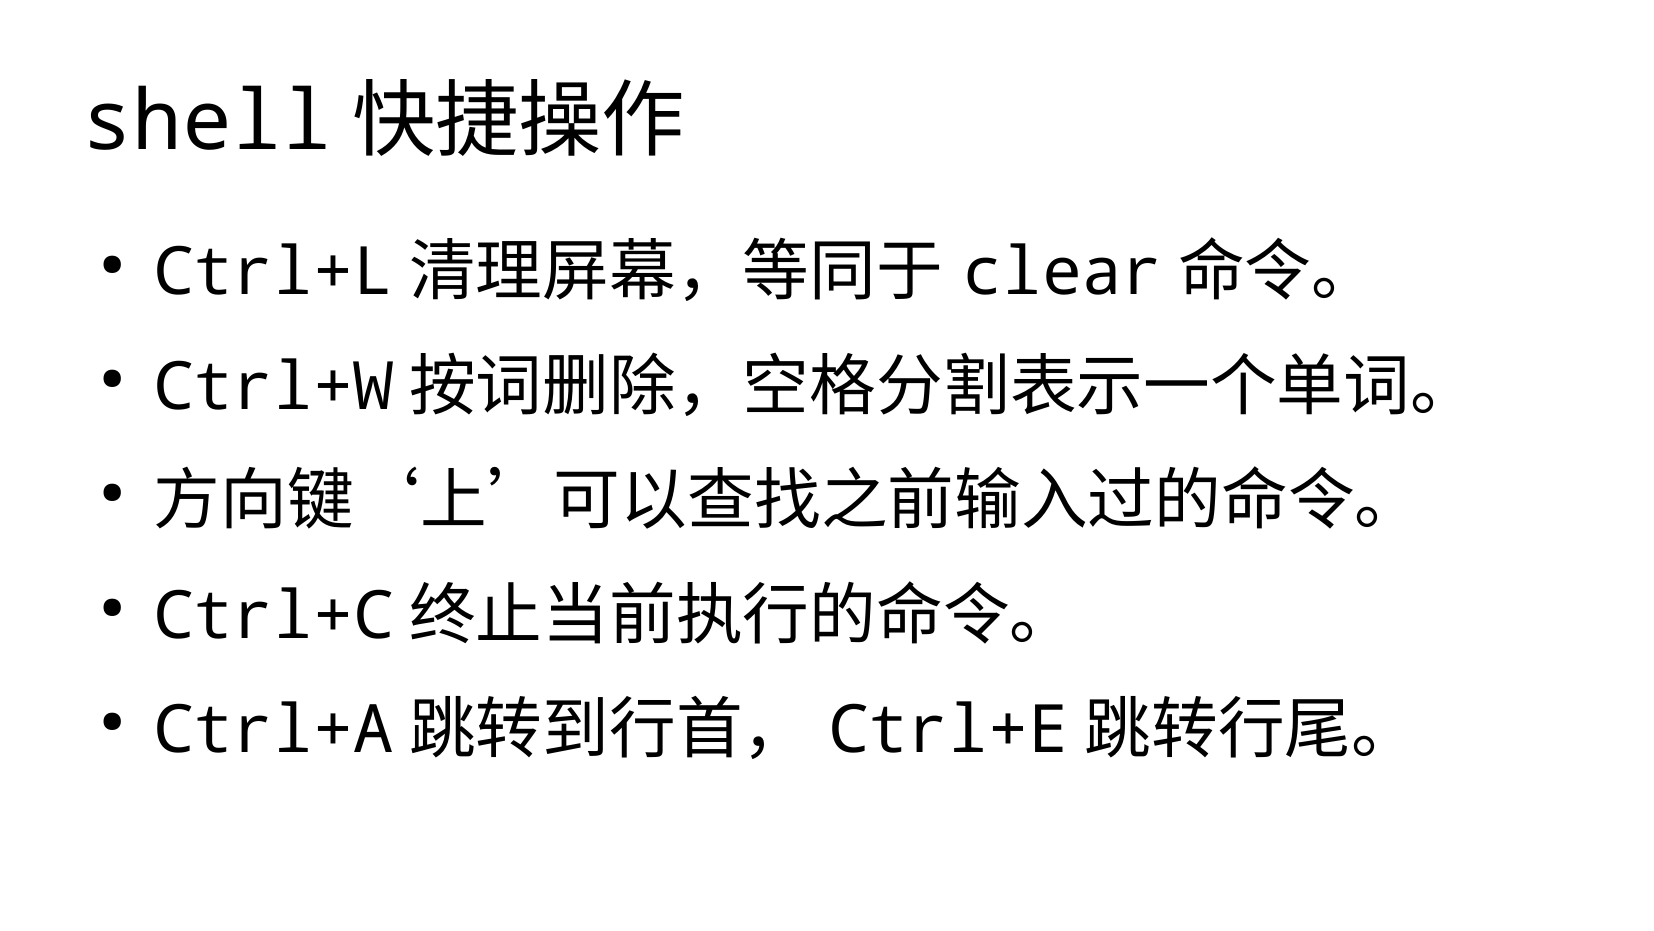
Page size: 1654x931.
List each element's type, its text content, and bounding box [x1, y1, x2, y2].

list Ctrl+L清理屏幕，等同于clear命令。 Ctrl+W按词删除，空格分割表示一个单词。 方向键‘上’可以查找之前输入过的命令。 Ctrl+C终止当前执行的命令。 Ctrl+A跳转到行首，Ctrl+E跳转行尾。 [82, 217, 1571, 851]
title shell快捷操作 [82, 37, 1571, 189]
